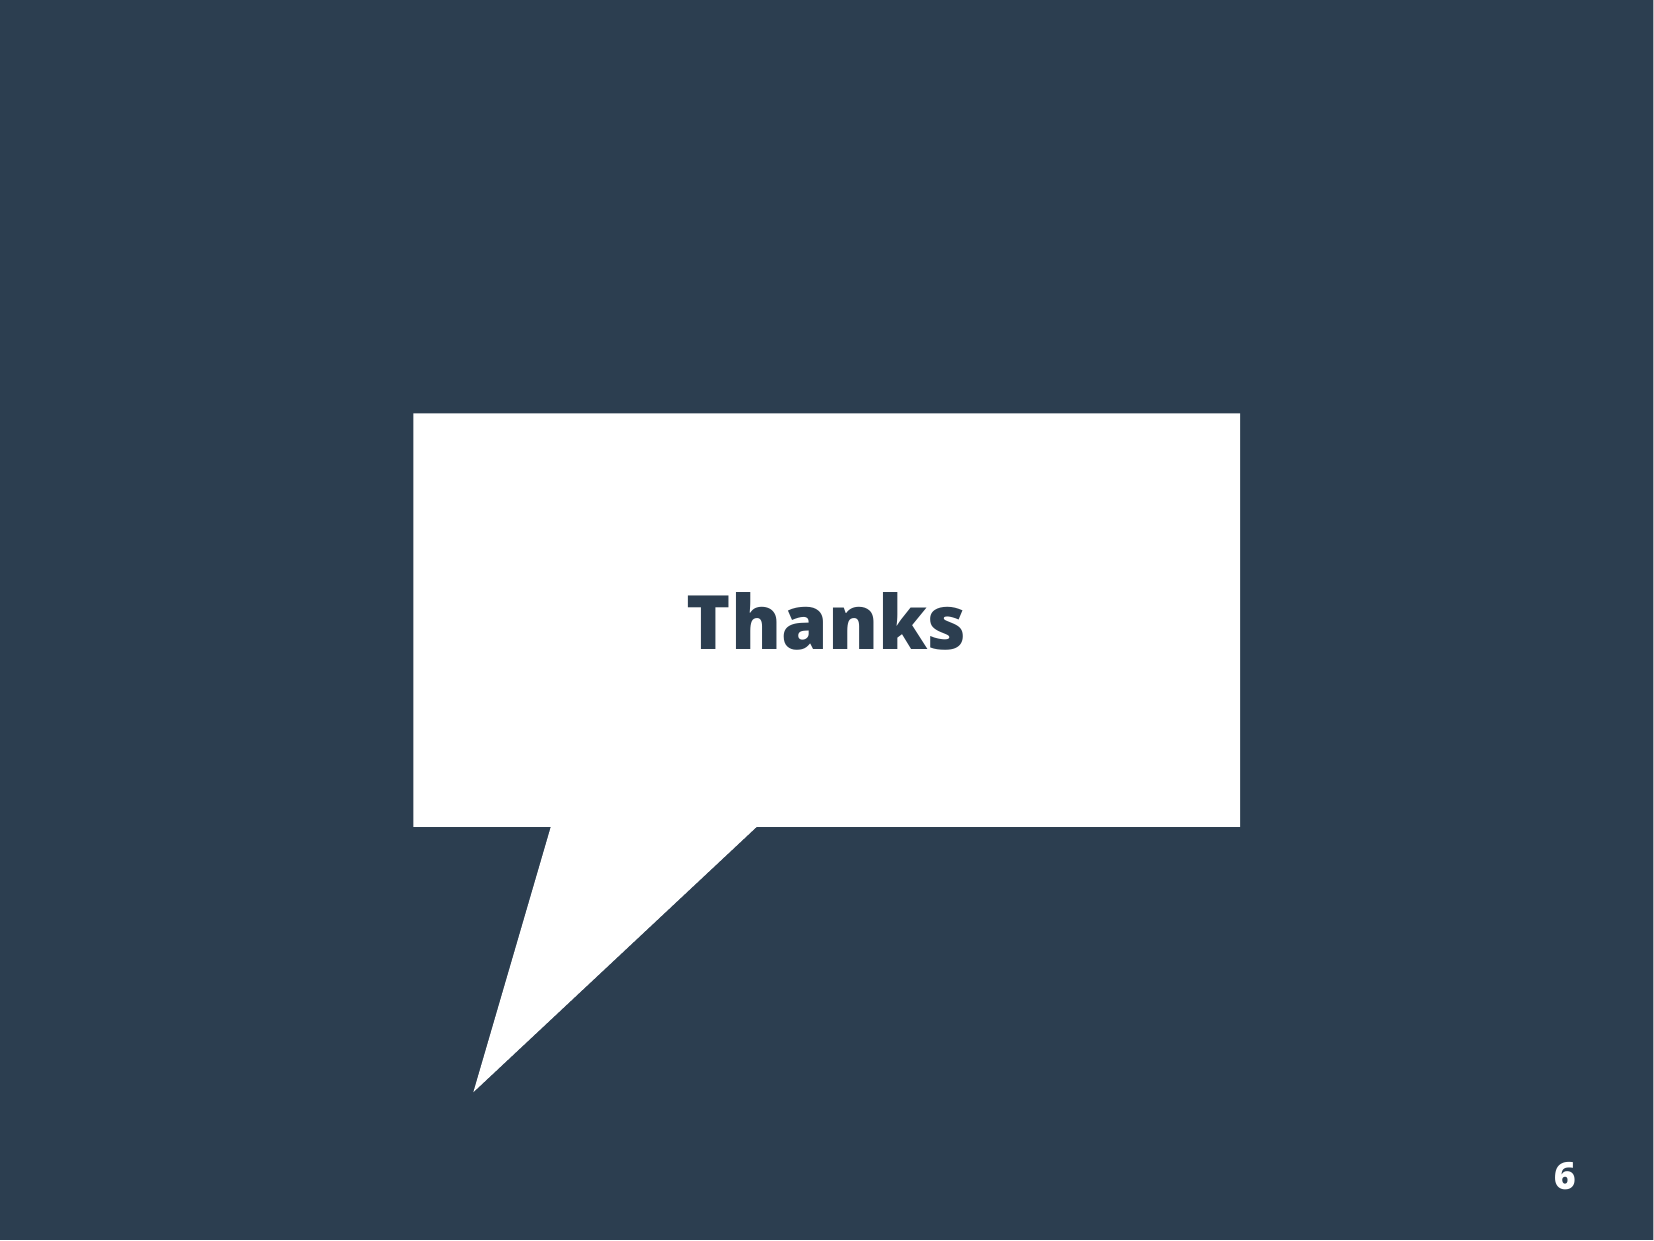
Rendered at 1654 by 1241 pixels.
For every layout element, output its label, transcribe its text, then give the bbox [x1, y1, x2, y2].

title Thanks [442, 442, 1211, 798]
